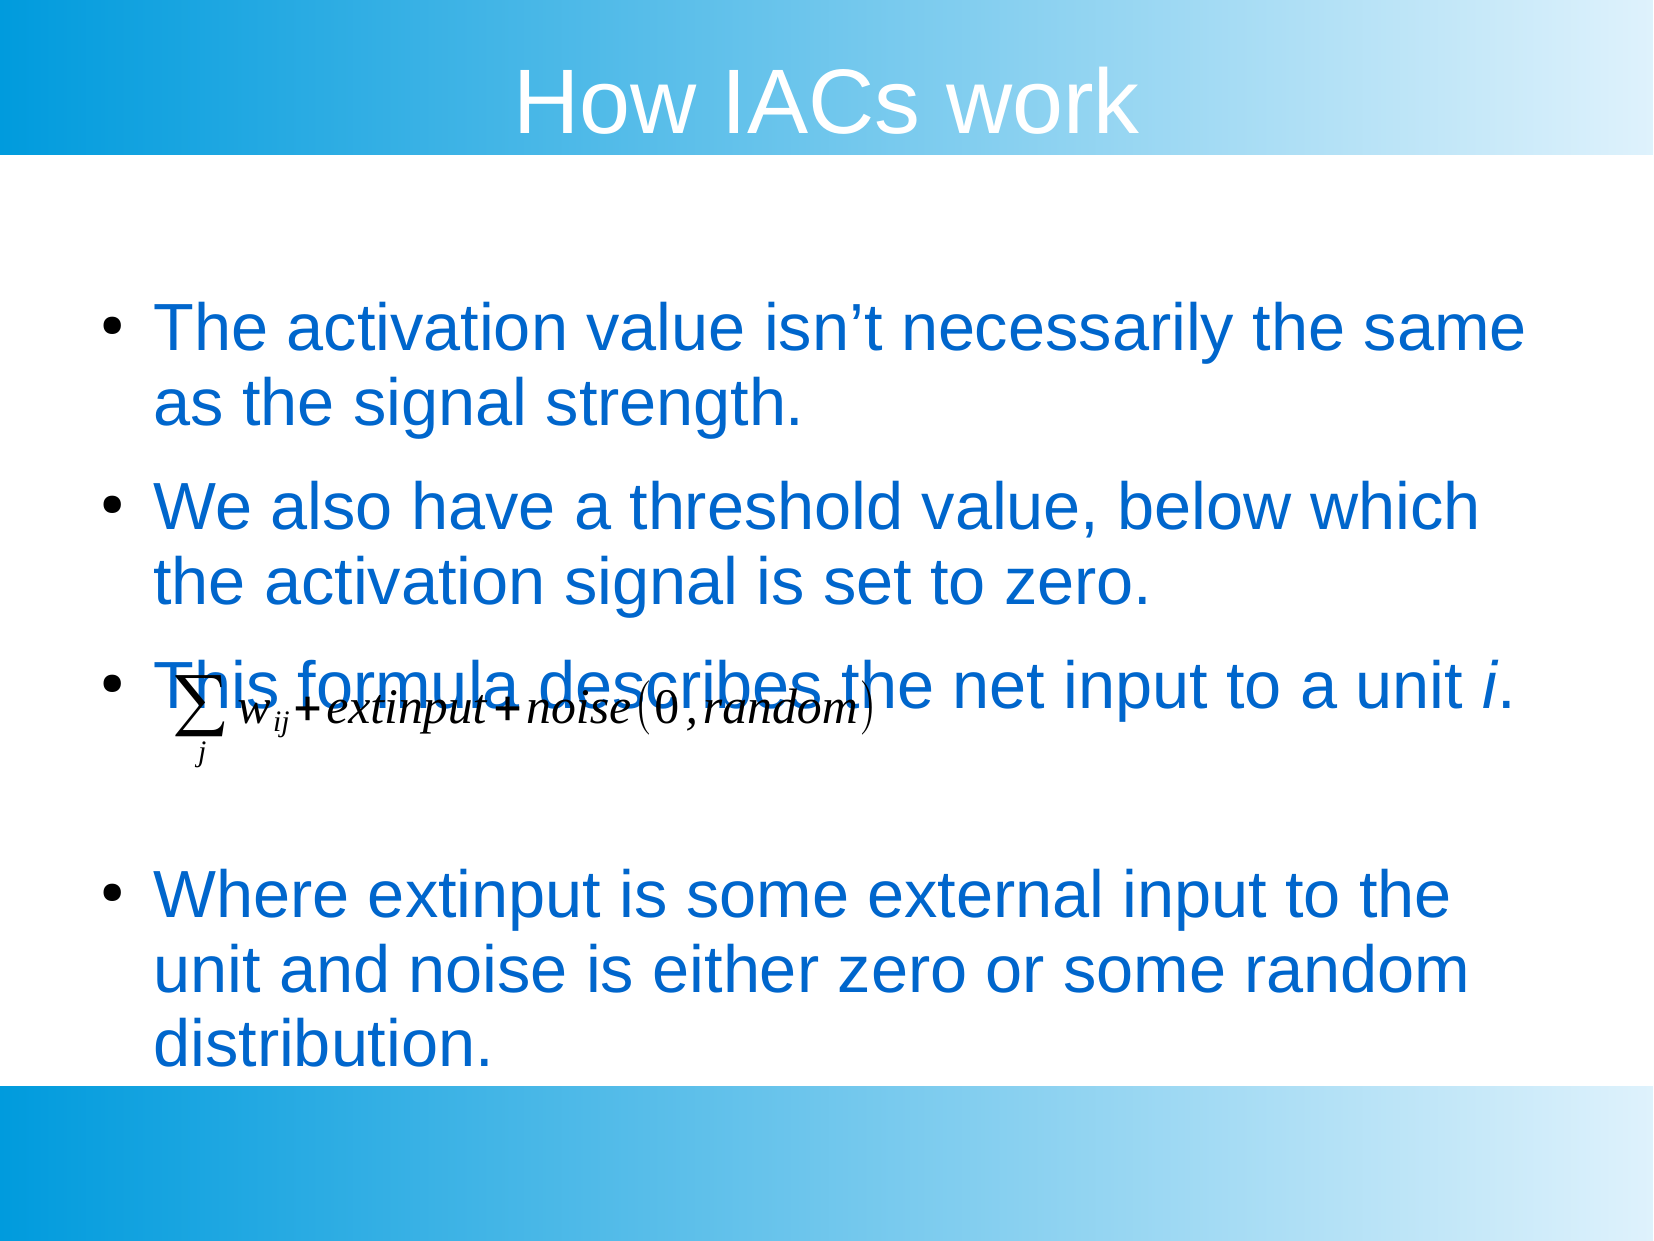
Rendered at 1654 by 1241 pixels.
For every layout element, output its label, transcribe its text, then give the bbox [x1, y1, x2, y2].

title How IACs work [82, 49, 1571, 155]
list The activation value isn’t necessarily the same as the signal strength. We also have a threshold value, below which the activation signal is set to zero. This formula describes the net input to a unit i. Where extinput is some external input to the unit and noise is either zero or some random distribution. [82, 290, 1571, 1010]
chart [165, 671, 883, 768]
chart [776, 595, 895, 655]
